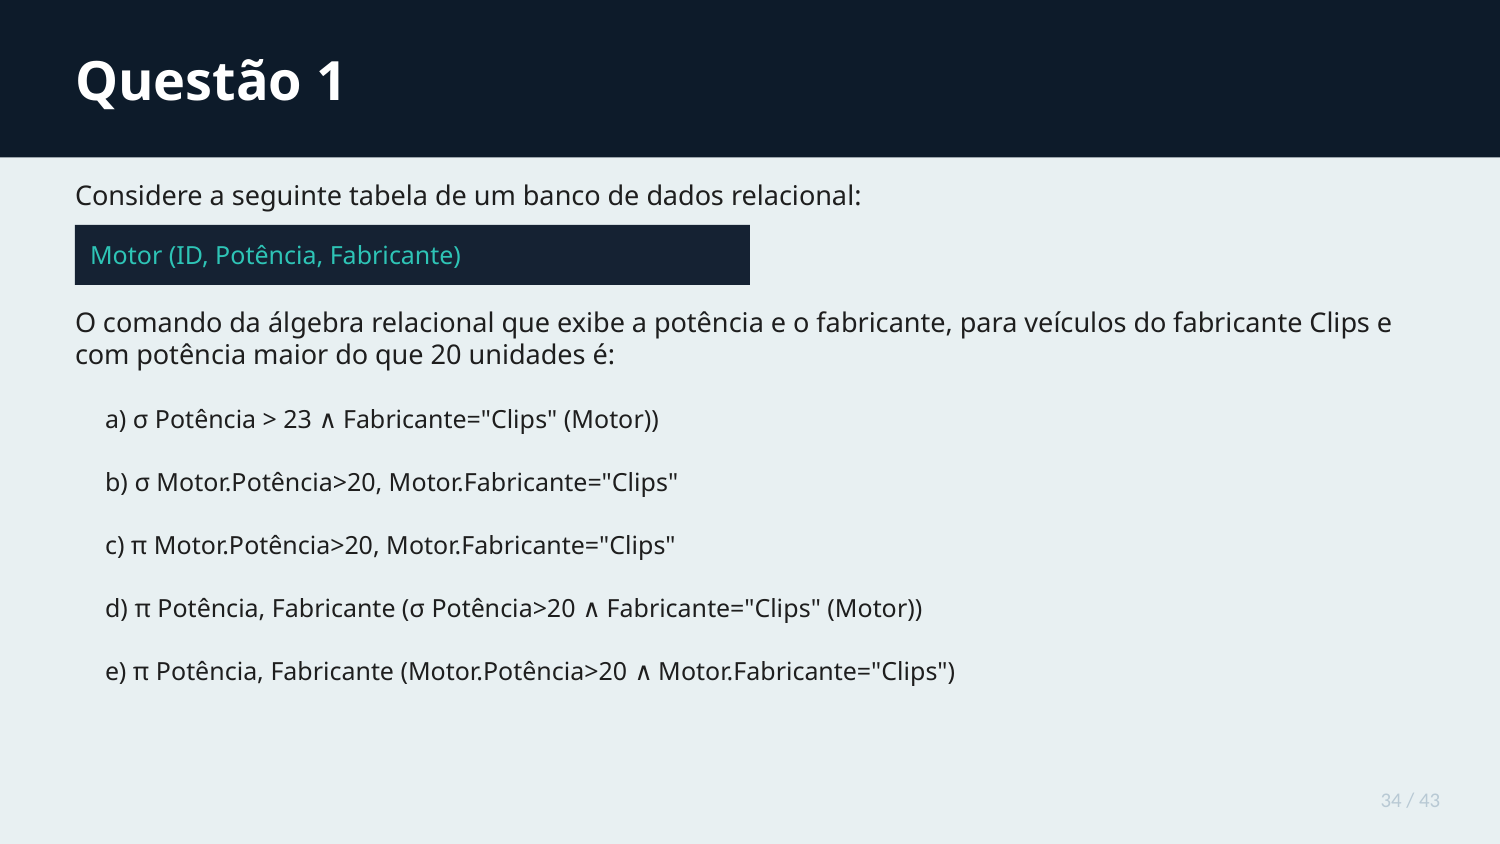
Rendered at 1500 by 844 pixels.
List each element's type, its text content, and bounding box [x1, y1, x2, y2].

text_box Motor (ID, Potência, Fabricante) [89, 228, 735, 281]
text_box d) π Potência, Fabricante (σ Potência>20 ∧ Fabricante="Clips" (Motor)) [104, 578, 1455, 636]
text_box O comando da álgebra relacional que exibe a potência e o fabricante, para veículos do fabricante Clips e com potência maior do que 20 unidades é: [74, 299, 1425, 375]
text_box b) σ Motor.Potência>20, Motor.Fabricante="Clips" [104, 453, 1455, 510]
text_box Considere a seguinte tabela de um banco de dados relacional: [74, 172, 1425, 218]
text_box [0, 0, 1500, 158]
text_box e) π Potência, Fabricante (Motor.Potência>20 ∧ Motor.Fabricante="Clips") [104, 641, 1455, 699]
text_box Questão 1 [74, 22, 1425, 135]
text_box a) σ Potência > 23 ∧ Fabricante="Clips" (Motor)) [104, 390, 1455, 447]
text_box 34 / 43 [1274, 772, 1455, 825]
text_box [74, 224, 750, 285]
text_box c) π Motor.Potência>20, Motor.Fabricante="Clips" [104, 516, 1455, 573]
